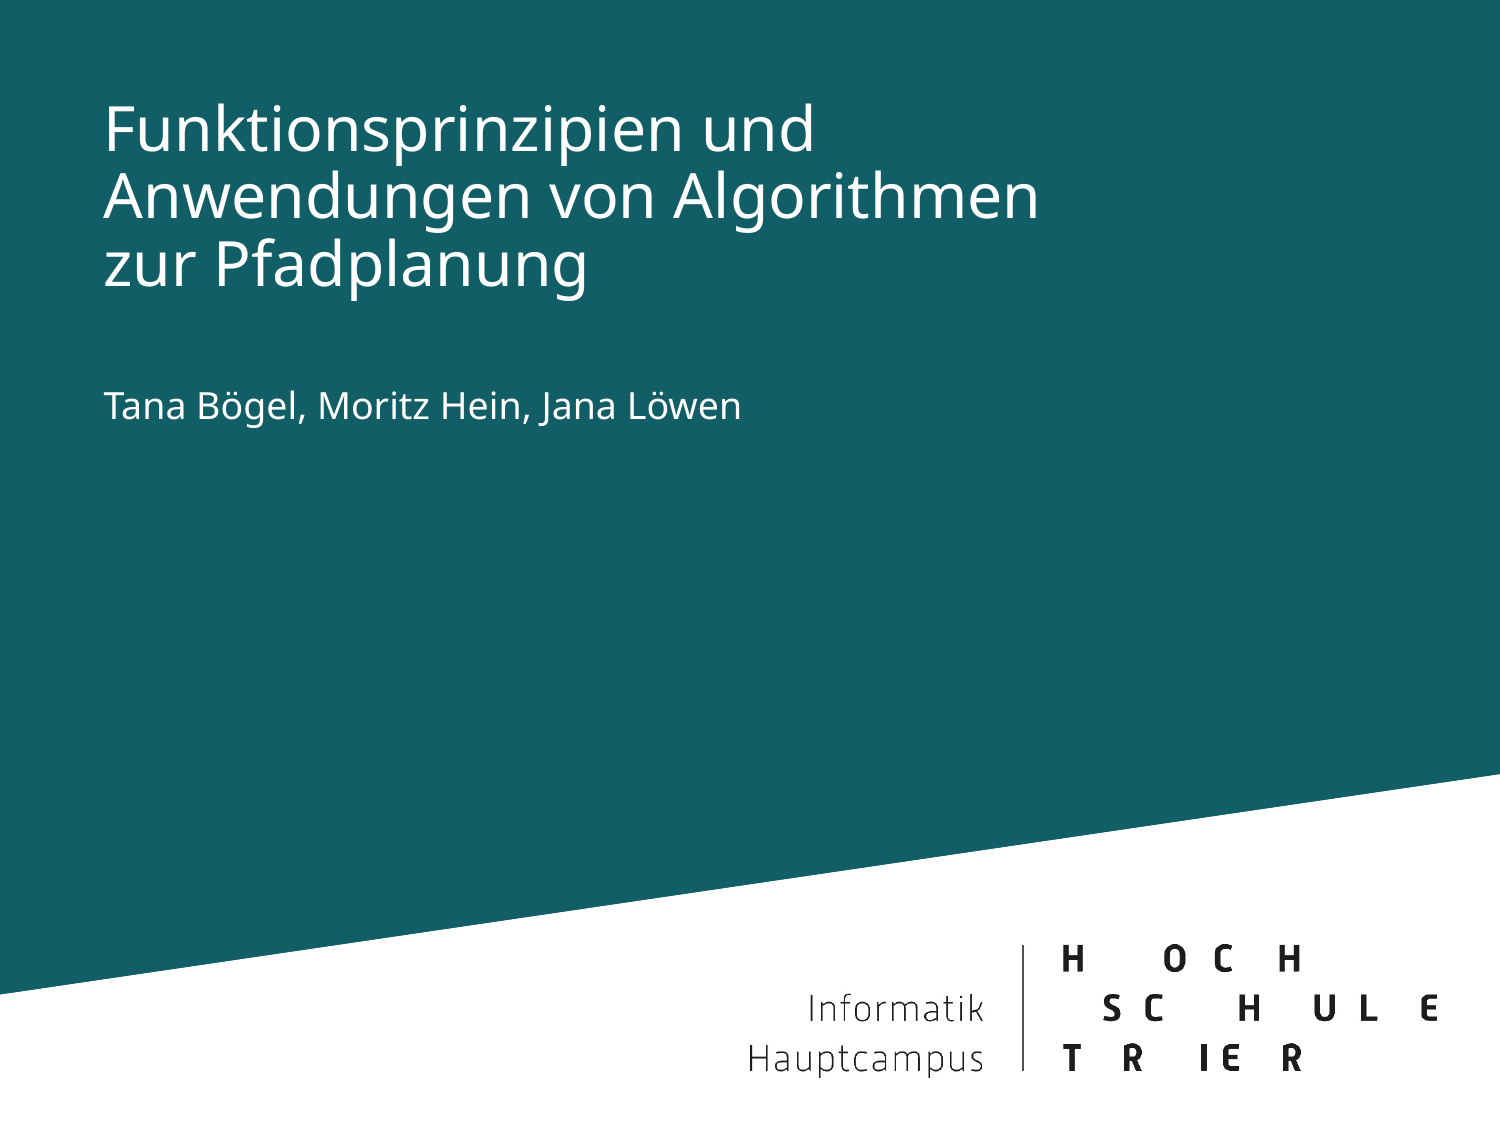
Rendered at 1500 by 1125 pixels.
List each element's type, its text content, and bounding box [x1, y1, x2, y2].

picture [750, 944, 1437, 1078]
list Funktionsprinzipien und Anwendungen von Algorithmen zur Pfadplanung [88, 90, 1164, 398]
text_box Tana Bögel, Moritz Hein, Jana Löwen [88, 374, 904, 612]
